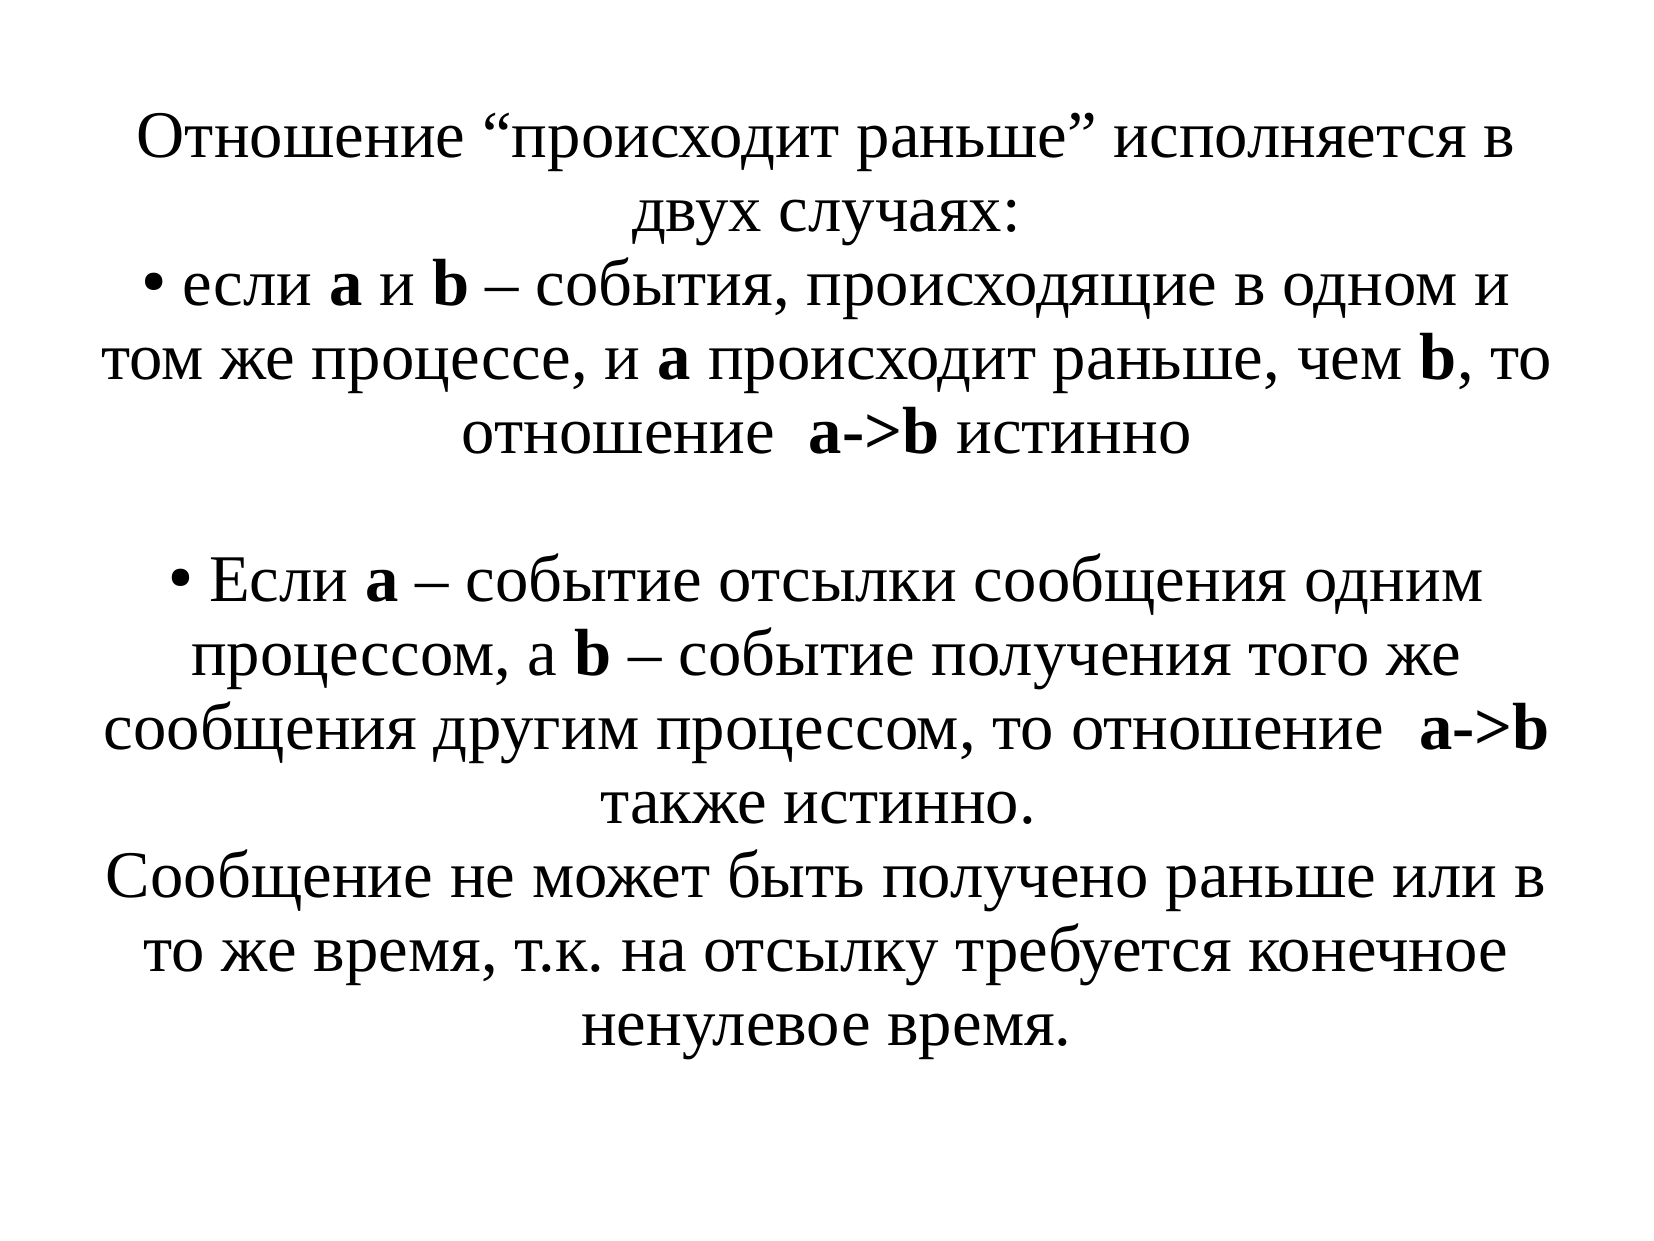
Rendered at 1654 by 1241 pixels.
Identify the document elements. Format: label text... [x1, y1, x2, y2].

subtitle Отношение “происходит раньше” исполняется в двух случаях: если a и b – события, происходящие в одном и том же процессе, и a происходит раньше, чем b, то отношение a->b истинно Если a – событие отсылки сообщения одним процессом, а b – событие получения того же сообщения другим процессом, то отношение a->b также истинно. Сообщение не может быть получено раньше или в то же время, т.к. на отсылку требуется конечное ненулевое время. [82, 49, 1571, 1109]
